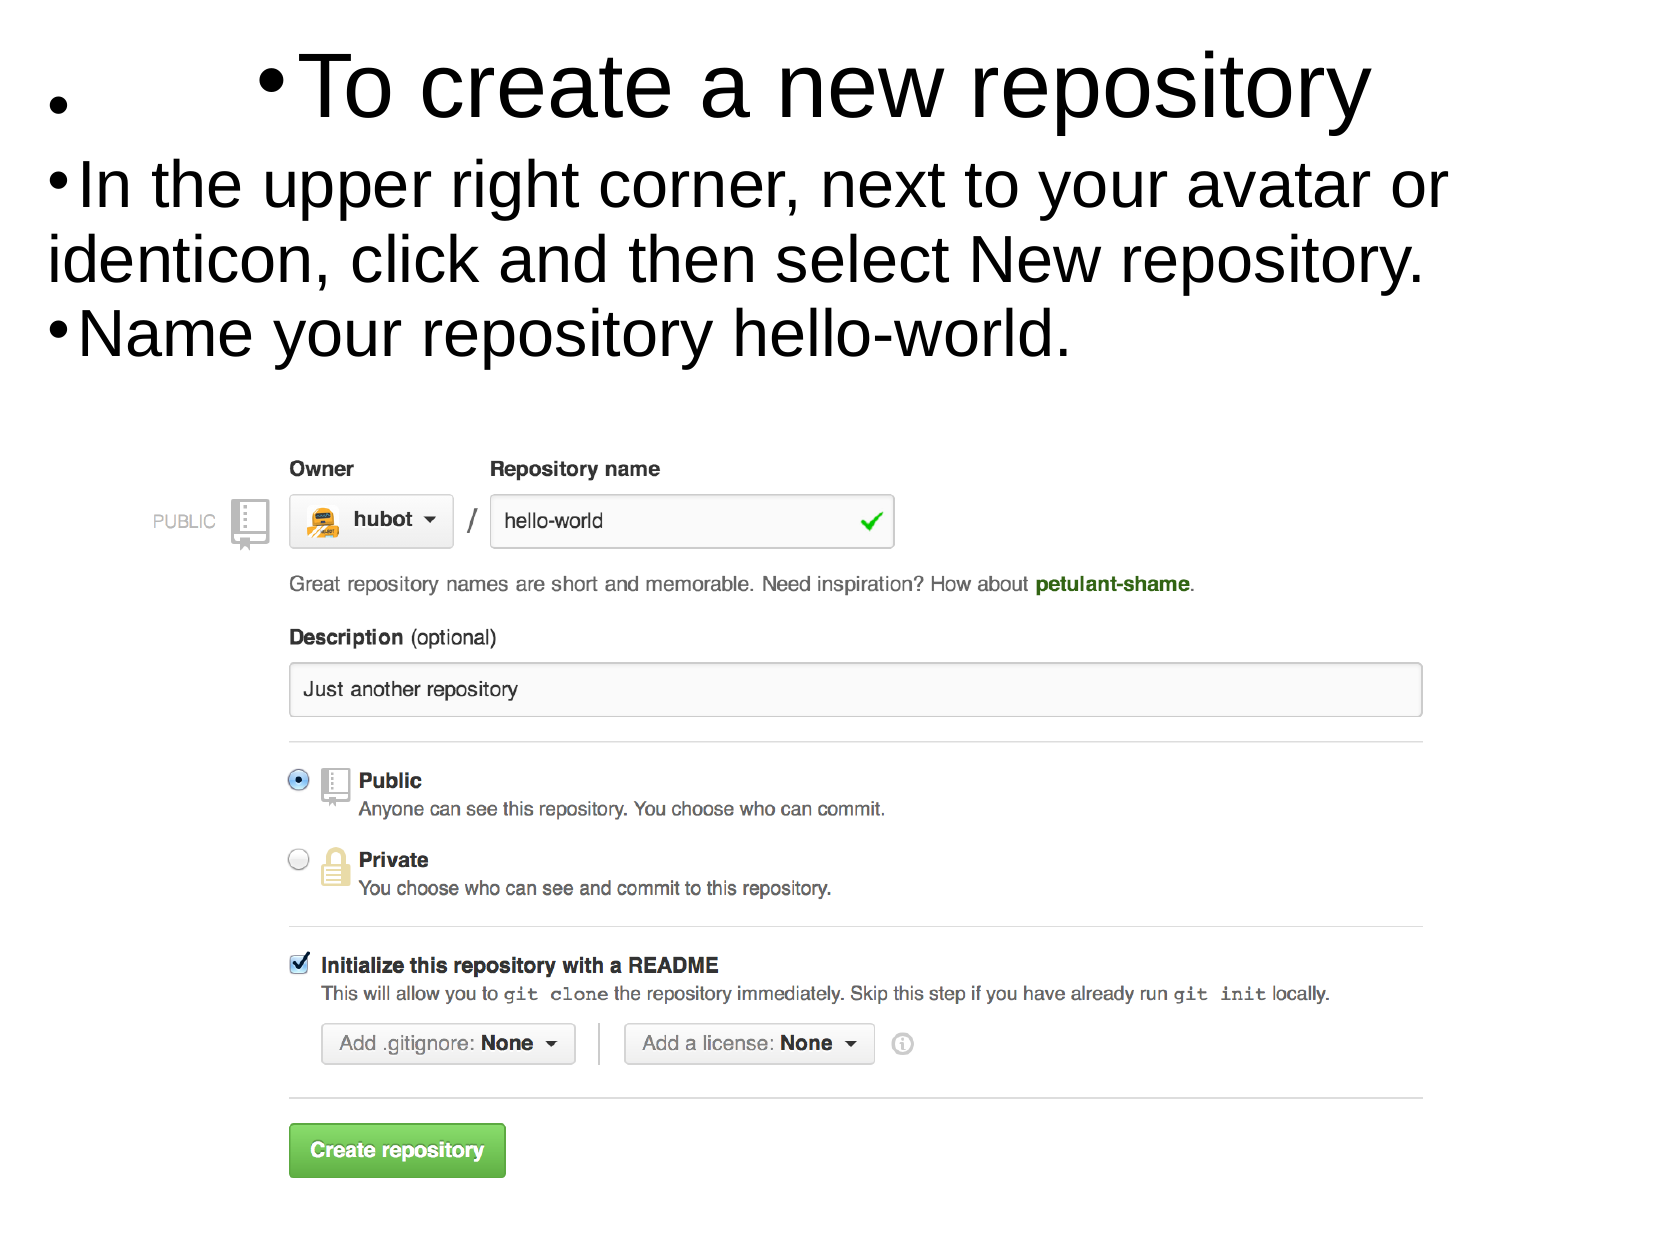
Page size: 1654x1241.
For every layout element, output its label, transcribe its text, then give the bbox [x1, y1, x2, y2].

picture [129, 427, 1453, 1229]
text_box In the upper right corner, next to your avatar or identicon, click and then select New repository. Name your repository hello-world. [47, 72, 1536, 792]
text_box To create a new repository [70, 0, 1559, 189]
